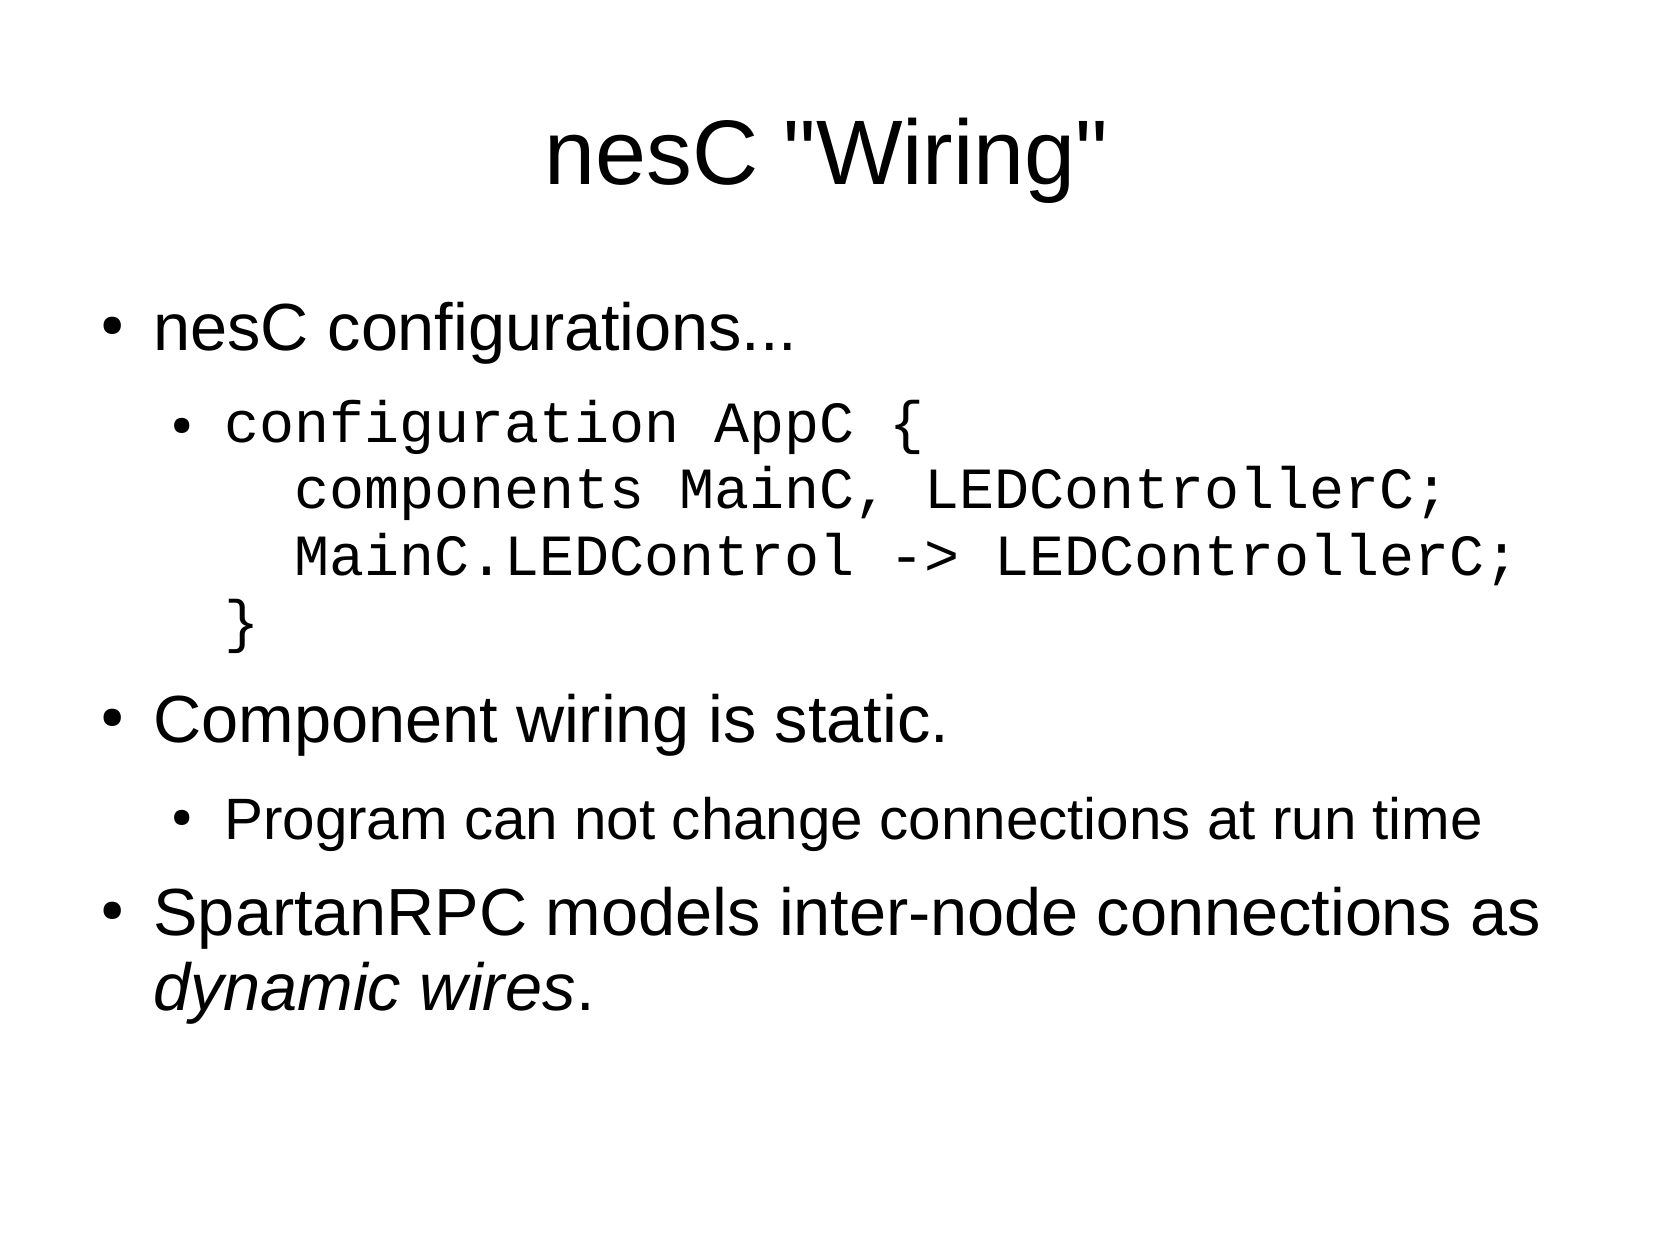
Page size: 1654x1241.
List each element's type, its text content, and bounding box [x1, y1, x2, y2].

title nesC "Wiring" [82, 49, 1571, 257]
list nesC configurations... configuration AppC { components MainC, LEDControllerC; MainC.LEDControl -> LEDControllerC; } Component wiring is static. Program can not change connections at run time SpartanRPC models inter-node connections as dynamic wires. [82, 290, 1571, 1094]
